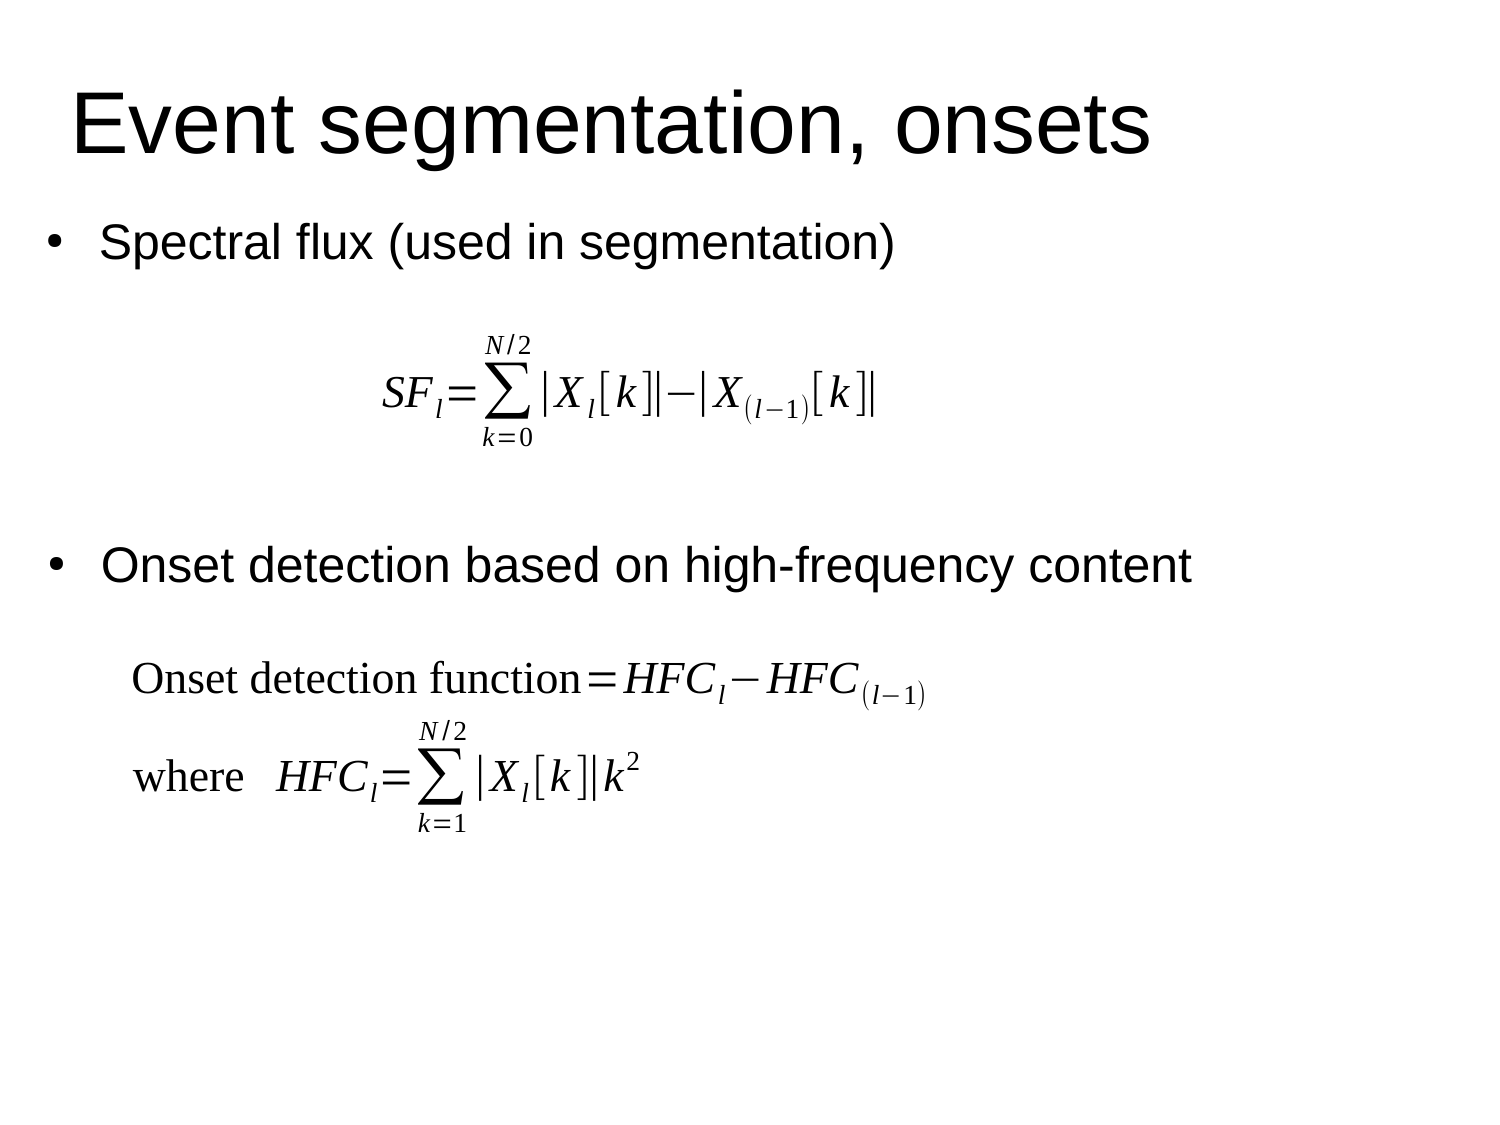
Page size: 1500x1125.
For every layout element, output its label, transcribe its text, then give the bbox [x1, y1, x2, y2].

list Spectral flux (used in segmentation) [28, 214, 1311, 330]
chart [373, 329, 888, 507]
list Onset detection based on high-frequency content [30, 537, 1313, 653]
title Event segmentation, onsets [38, 0, 1426, 248]
chart [124, 653, 933, 839]
